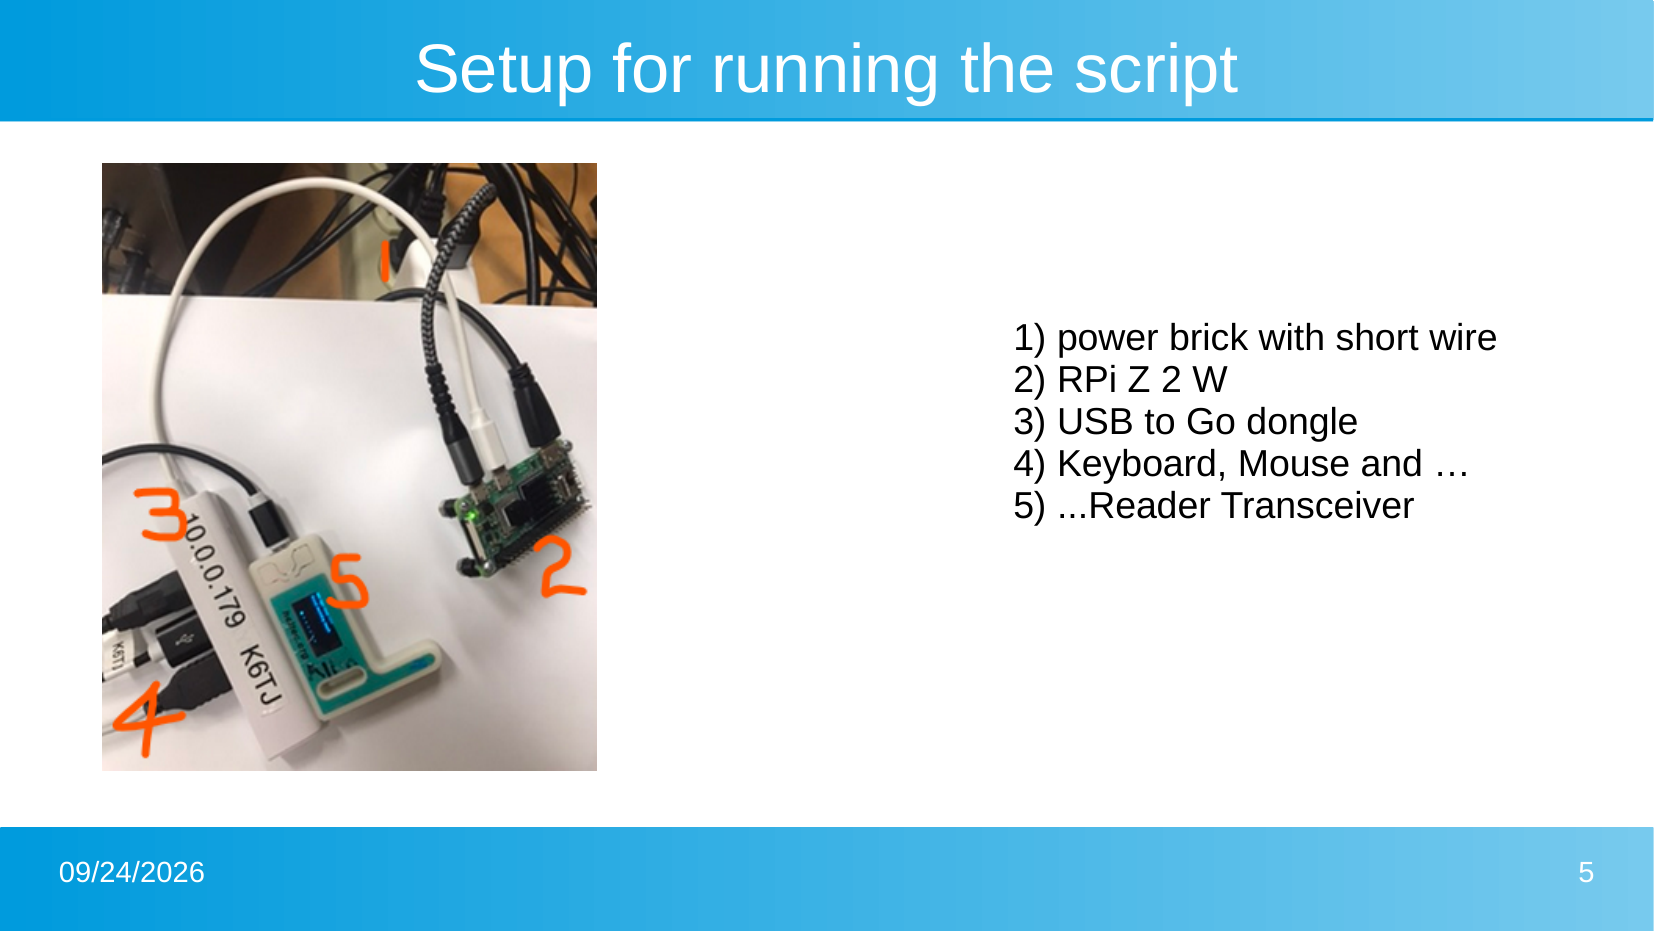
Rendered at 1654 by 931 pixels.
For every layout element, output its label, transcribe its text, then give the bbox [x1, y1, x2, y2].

title Setup for running the script [59, 29, 1595, 108]
text_box 1) power brick with short wire 2) RPi Z 2 W 3) USB to Go dongle 4) Keyboard, Mouse and … 5) ...Reader Transceiver [998, 309, 1514, 534]
picture [102, 163, 597, 771]
